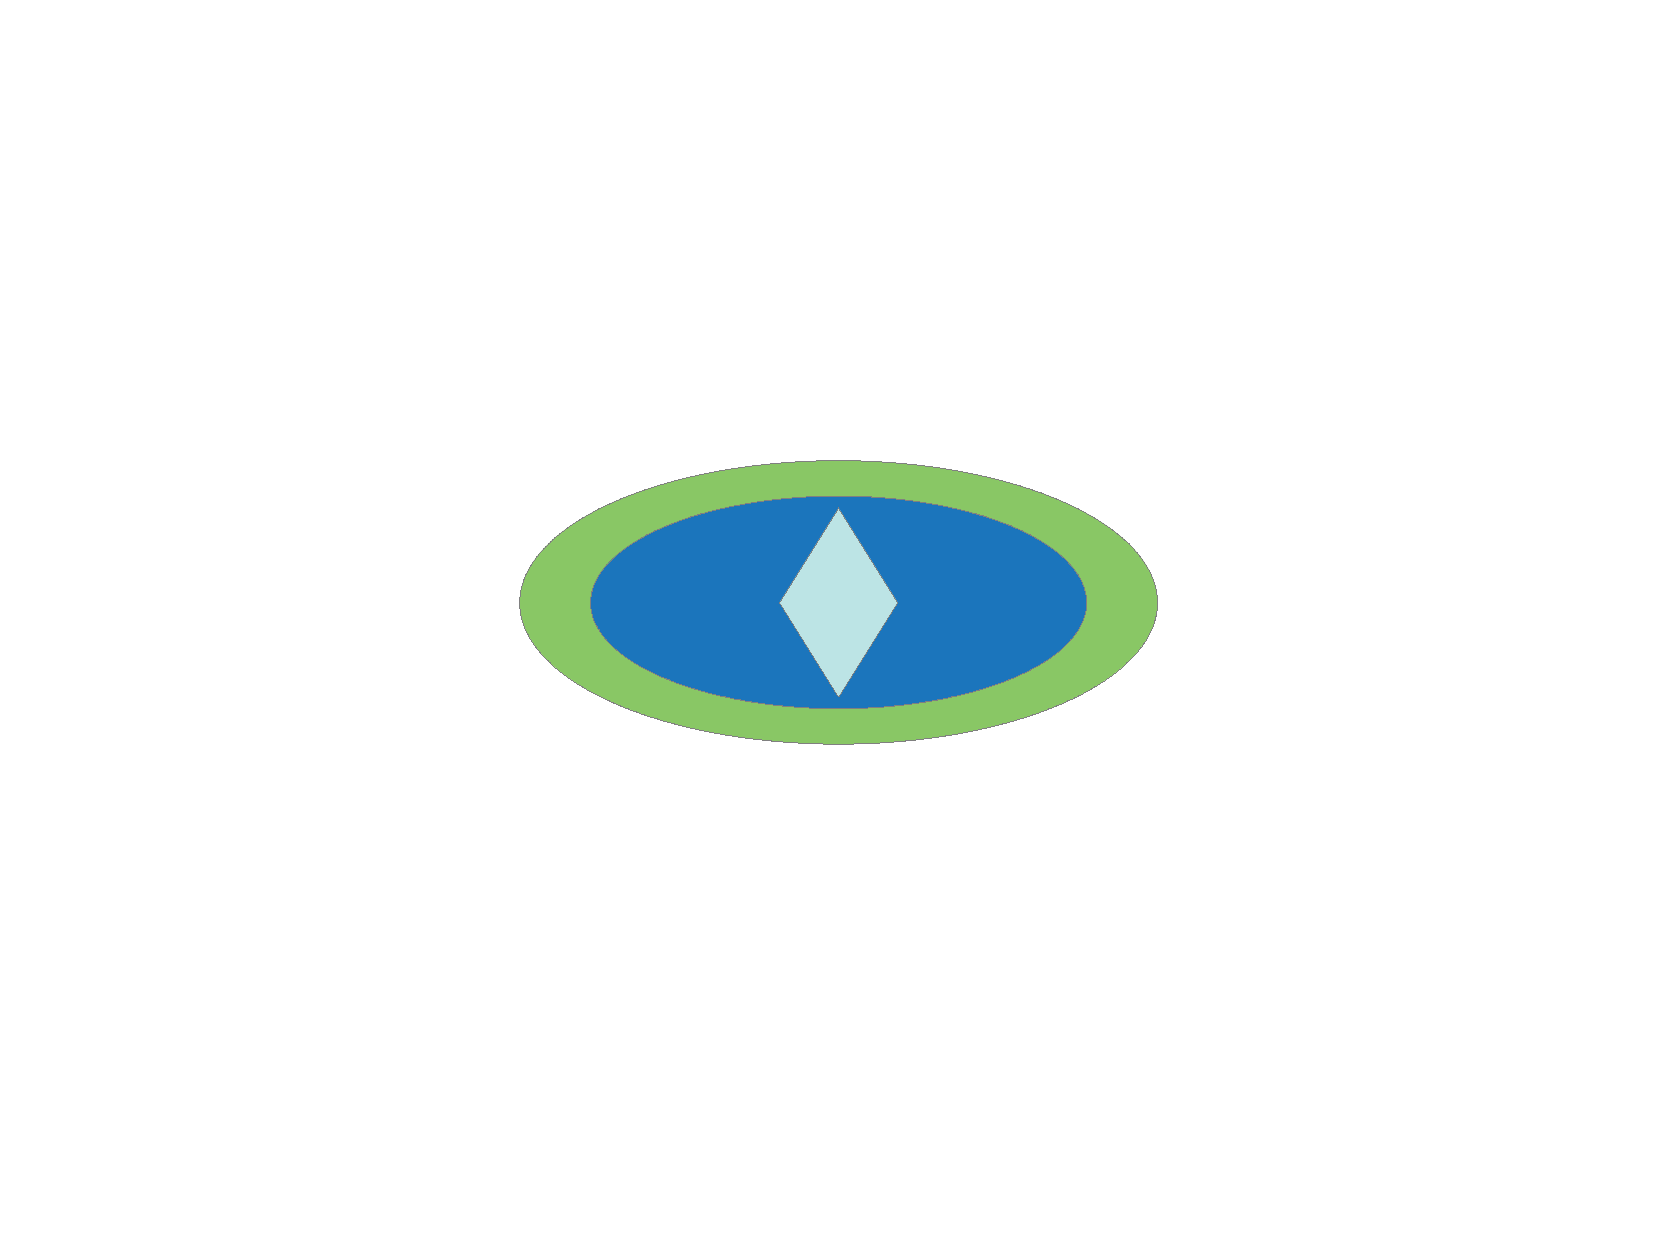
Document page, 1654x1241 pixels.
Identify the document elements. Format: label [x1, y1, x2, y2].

text_box [519, 460, 1158, 745]
